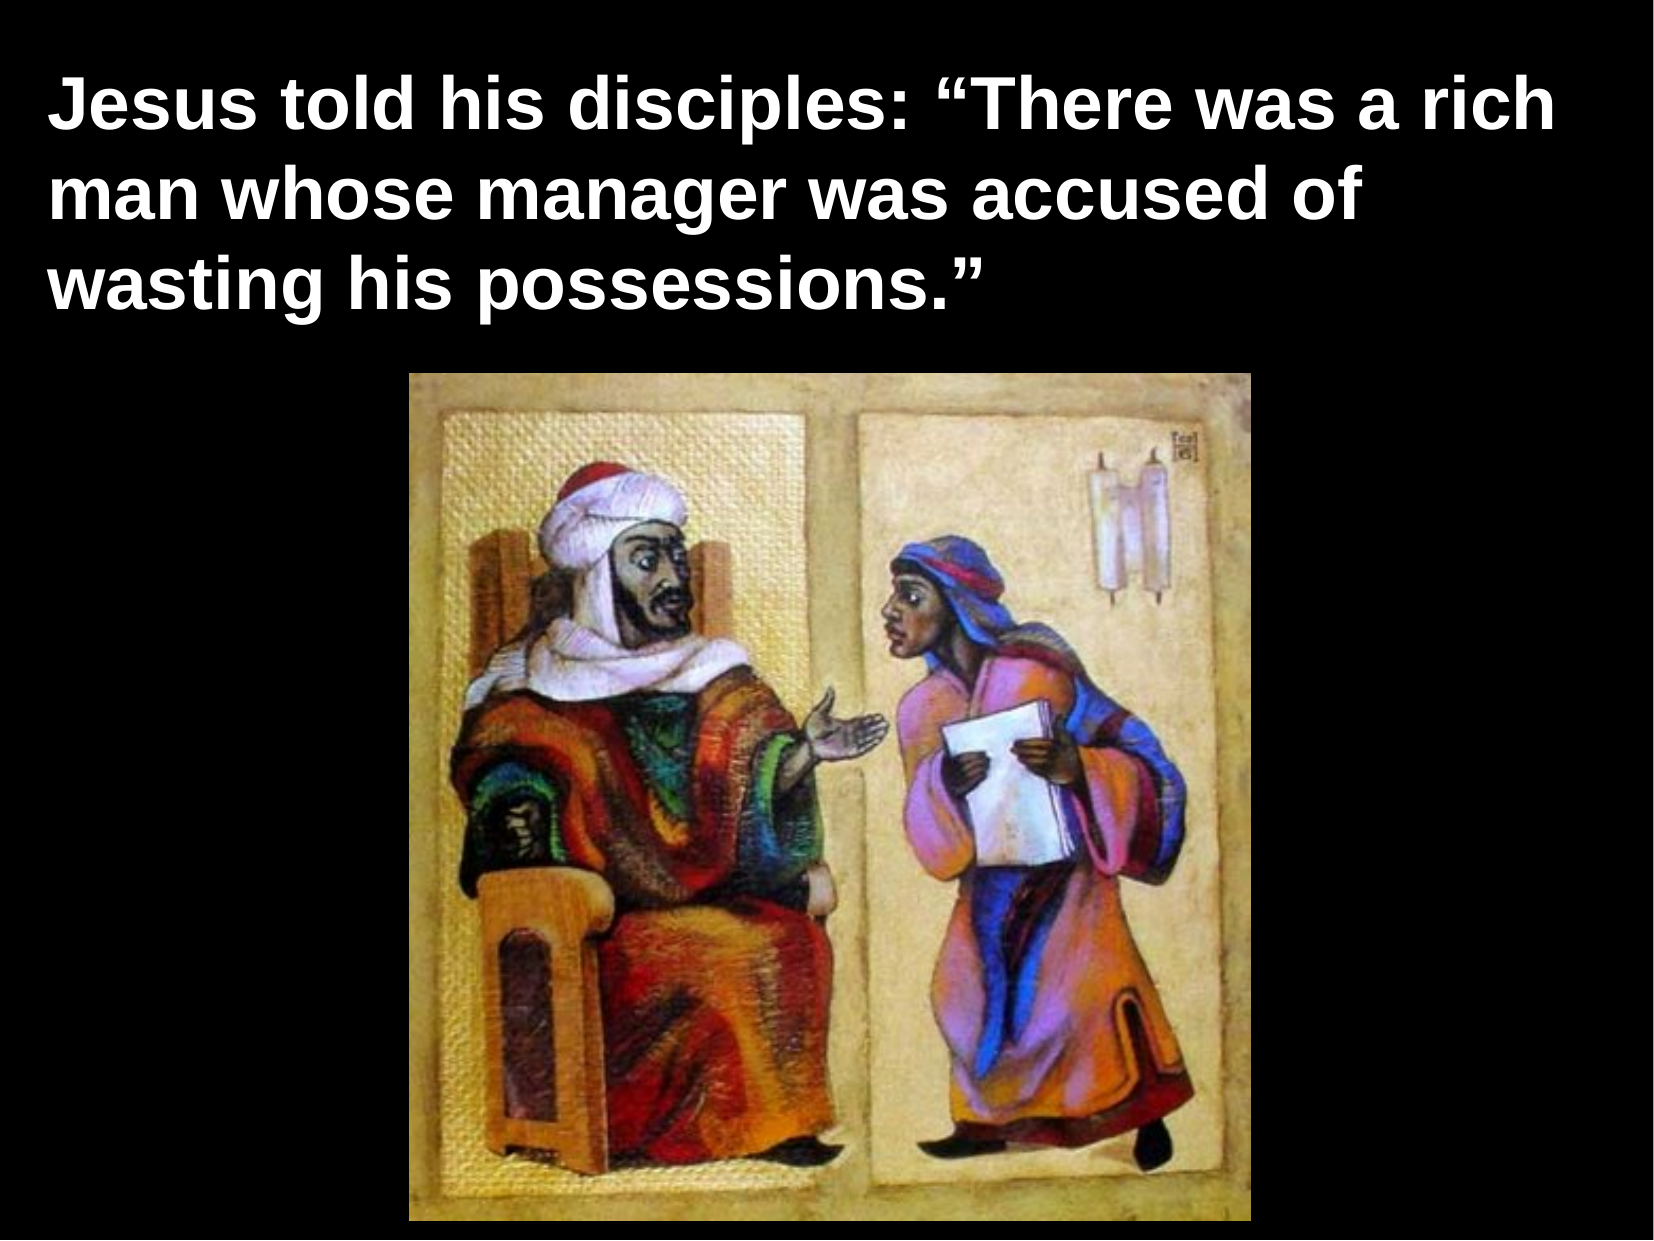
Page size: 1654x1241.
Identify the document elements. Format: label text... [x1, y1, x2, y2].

text_box Jesus told his disciples: “There was a rich man whose manager was accused of wasting his possessions.” [32, 46, 1628, 333]
picture [409, 373, 1251, 1221]
